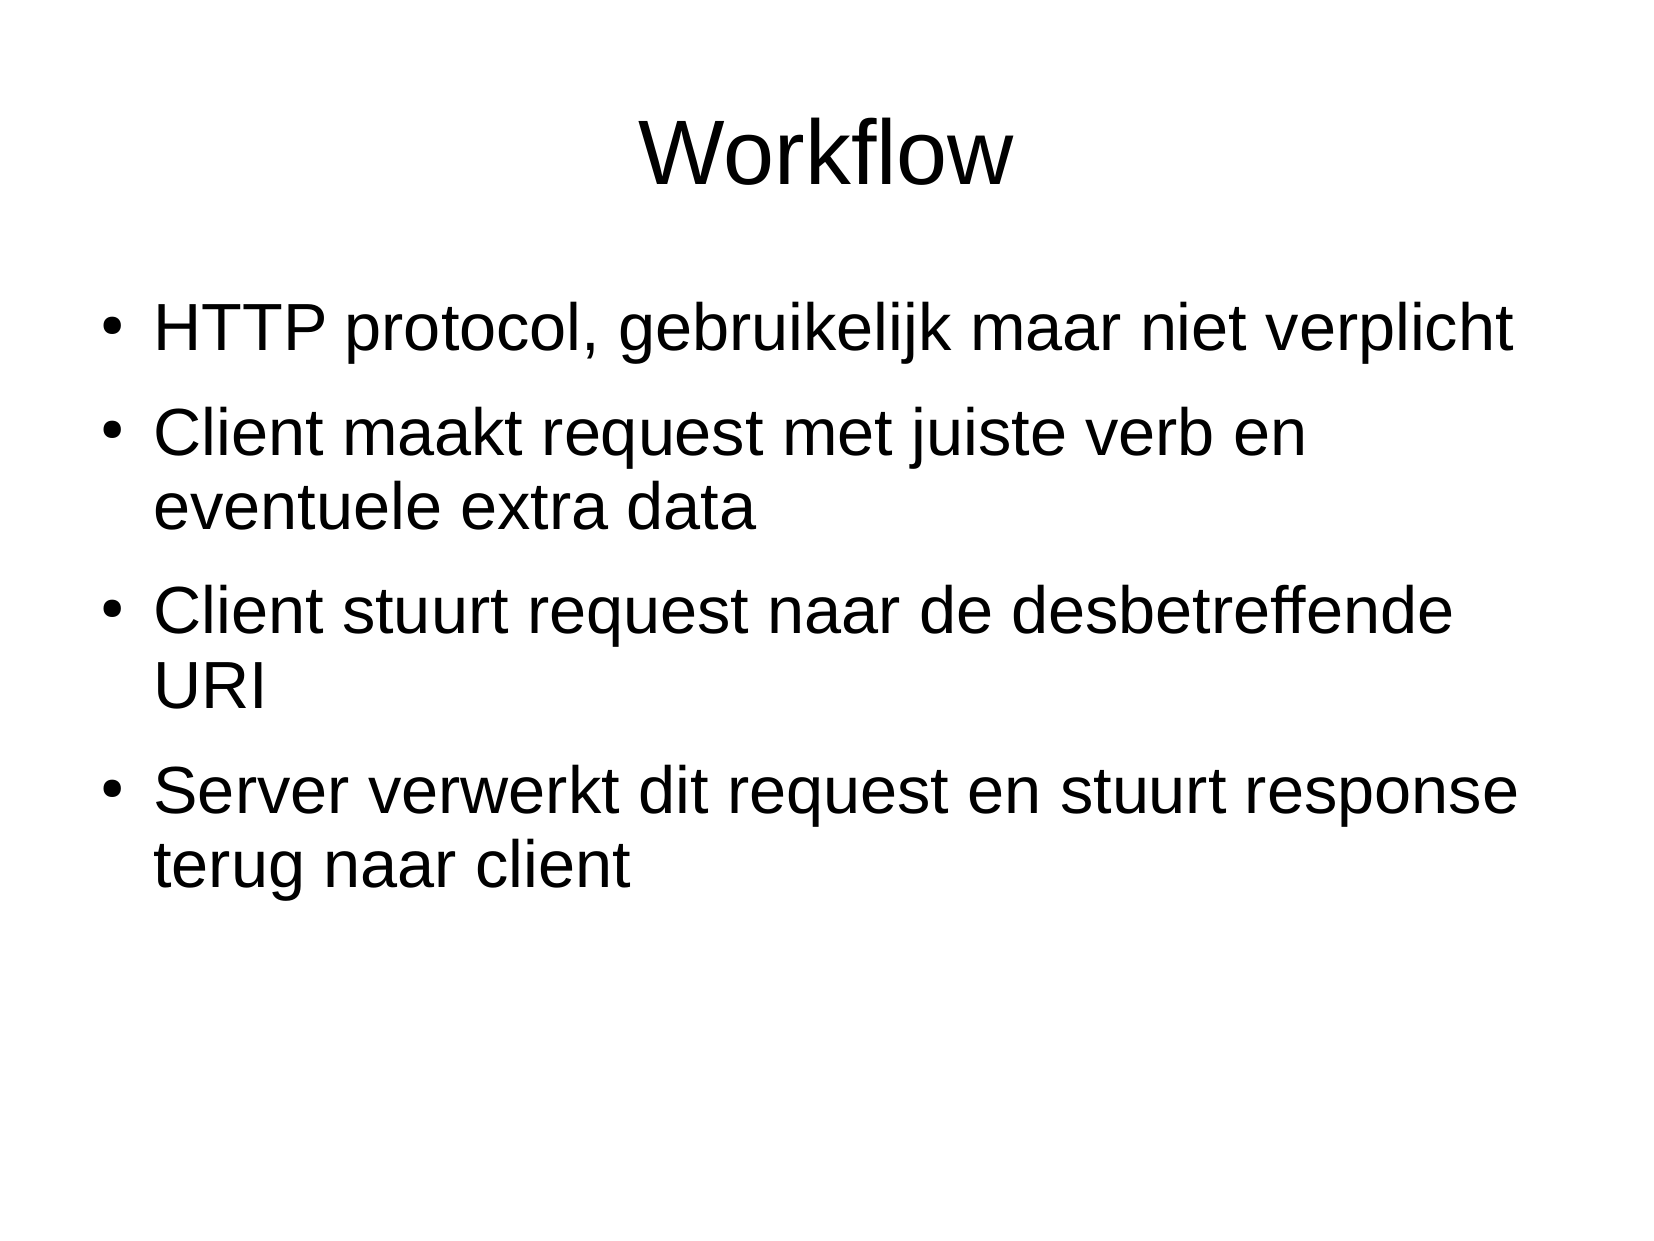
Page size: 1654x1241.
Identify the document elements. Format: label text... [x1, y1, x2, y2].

list HTTP protocol, gebruikelijk maar niet verplicht Client maakt request met juiste verb en eventuele extra data Client stuurt request naar de desbetreffende URI Server verwerkt dit request en stuurt response terug naar client [82, 290, 1538, 1010]
title Workflow [82, 49, 1571, 257]
